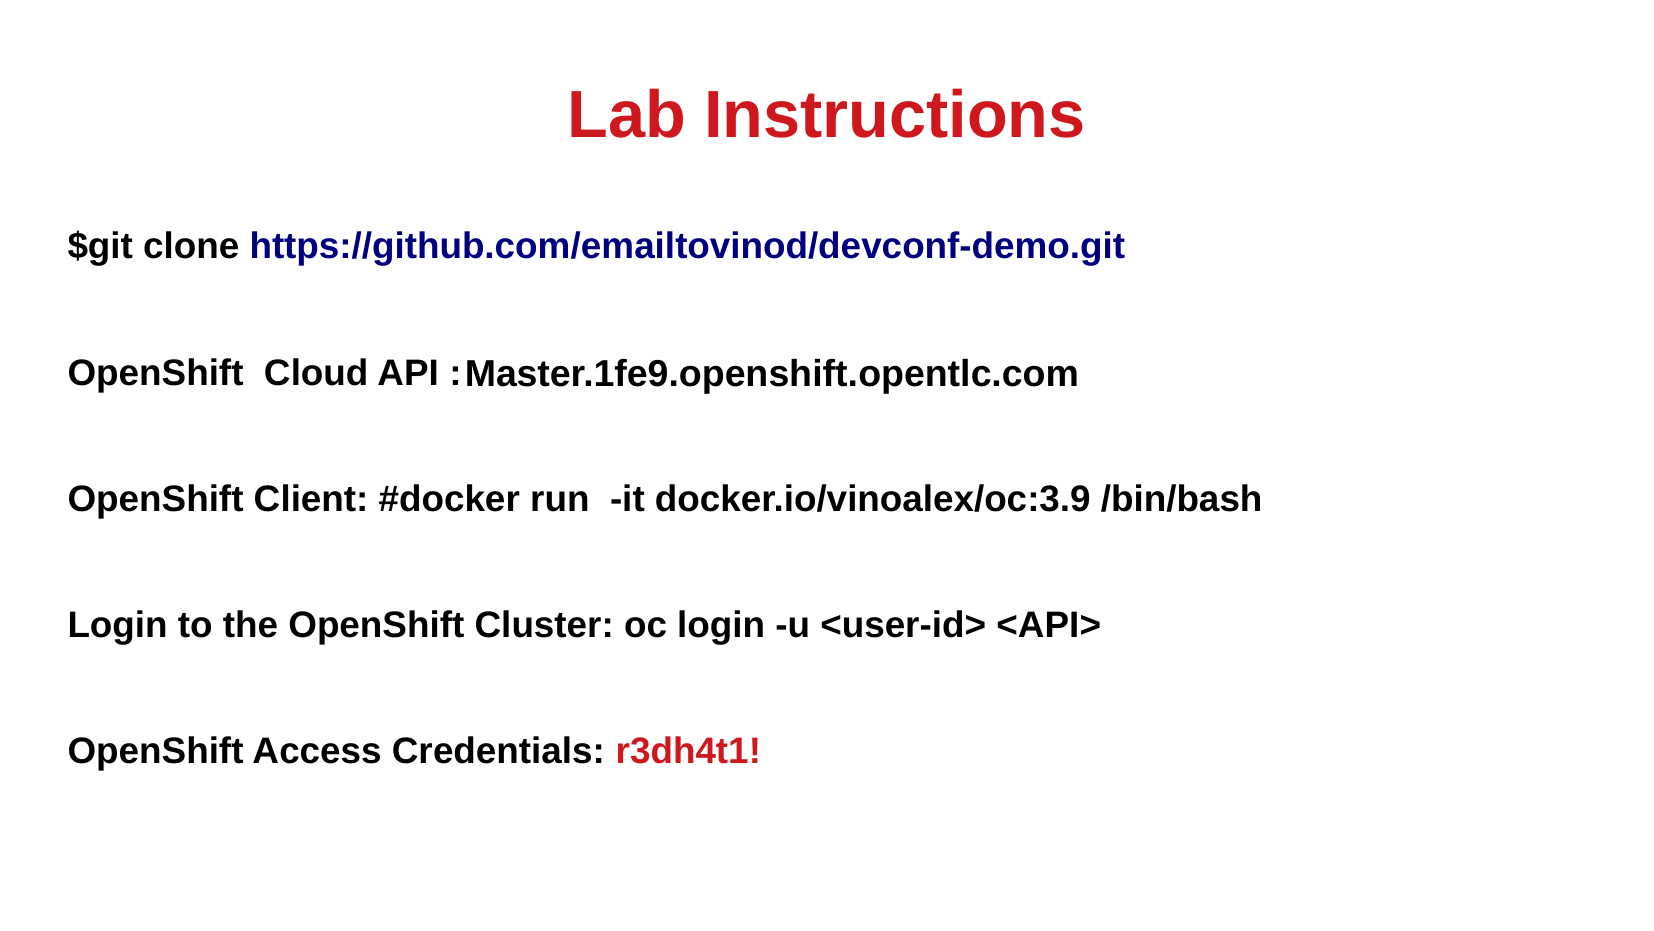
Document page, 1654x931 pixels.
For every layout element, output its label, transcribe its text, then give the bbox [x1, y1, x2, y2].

title [56, 270, 1546, 796]
list $git clone https://github.com/emailtovinod/devconf-demo.git OpenShift Cloud API : OpenShift Client: #docker run -it docker.io/vinoalex/oc:3.9 /bin/bash Login to the OpenShift Cluster: oc login -u <user-id> <API> OpenShift Access Credentials: r3dh4t1! [15, 162, 1571, 841]
title Lab Instructions [82, 37, 1571, 162]
text_box Master.1fe9.openshift.opentlc.com [450, 345, 1257, 444]
